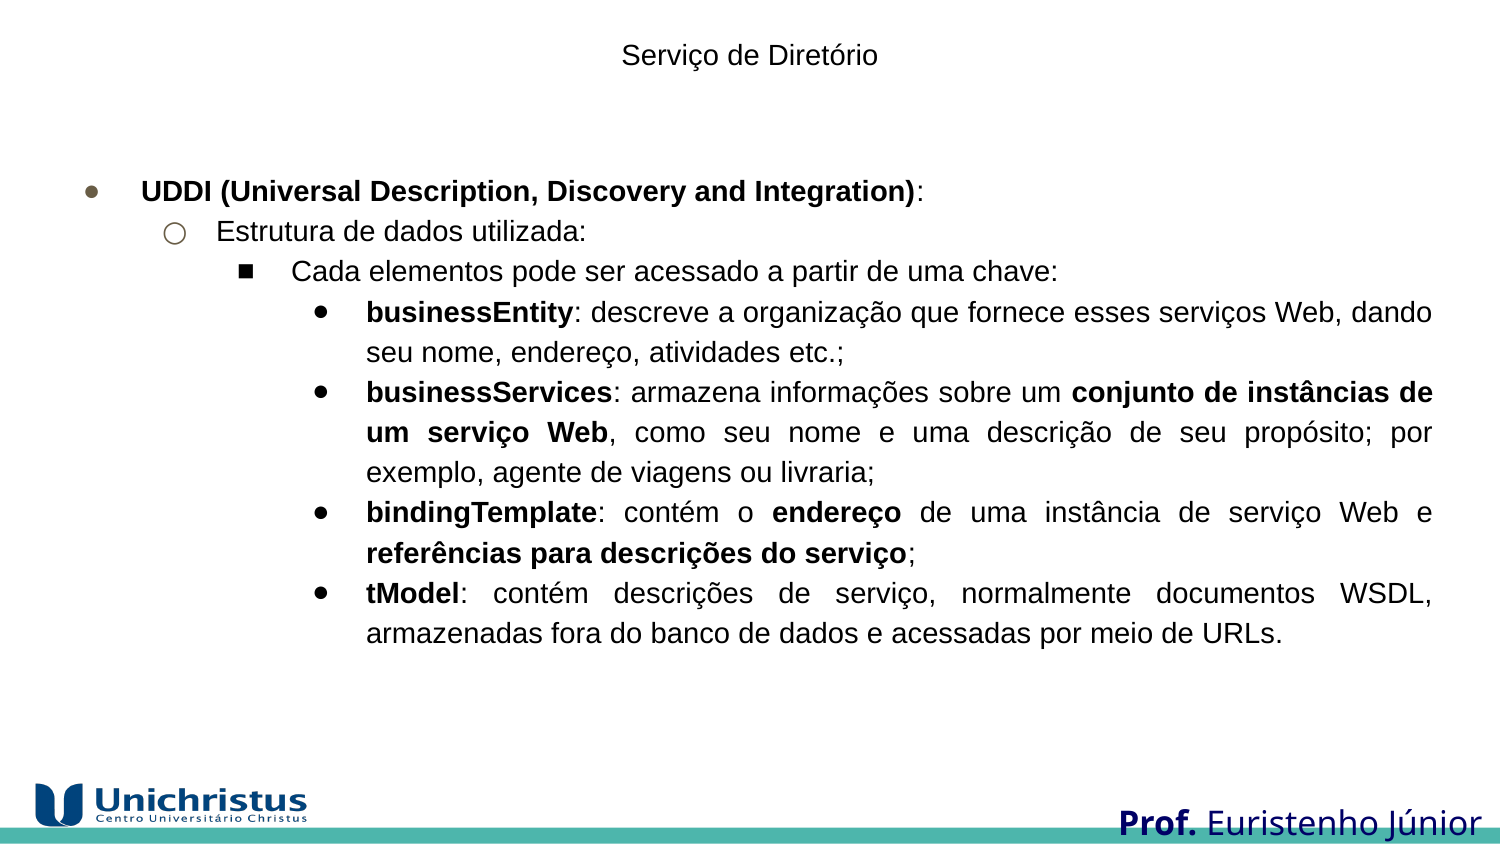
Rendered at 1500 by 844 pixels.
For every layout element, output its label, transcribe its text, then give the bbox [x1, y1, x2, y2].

list UDDI (Universal Description, Discovery and Integration): Estrutura de dados utilizada: Cada elementos pode ser acessado a partir de uma chave: businessEntity: descreve a organização que fornece esses serviços Web, dando seu nome, endereço, atividades etc.; businessServices: armazena informações sobre um conjunto de instâncias de um serviço Web, como seu nome e uma descrição de seu propósito; por exemplo, agente de viagens ou livraria; bindingTemplate: contém o endereço de uma instância de serviço Web e referências para descrições do serviço; tModel: contém descrições de serviço, normalmente documentos WSDL, armazenadas fora do banco de dados e acessadas por meio de URLs. [51, 152, 1449, 750]
picture [31, 781, 311, 828]
text_box Prof. Euristenho Júnior [1103, 791, 1500, 844]
title Serviço de Diretório [51, 20, 1449, 137]
